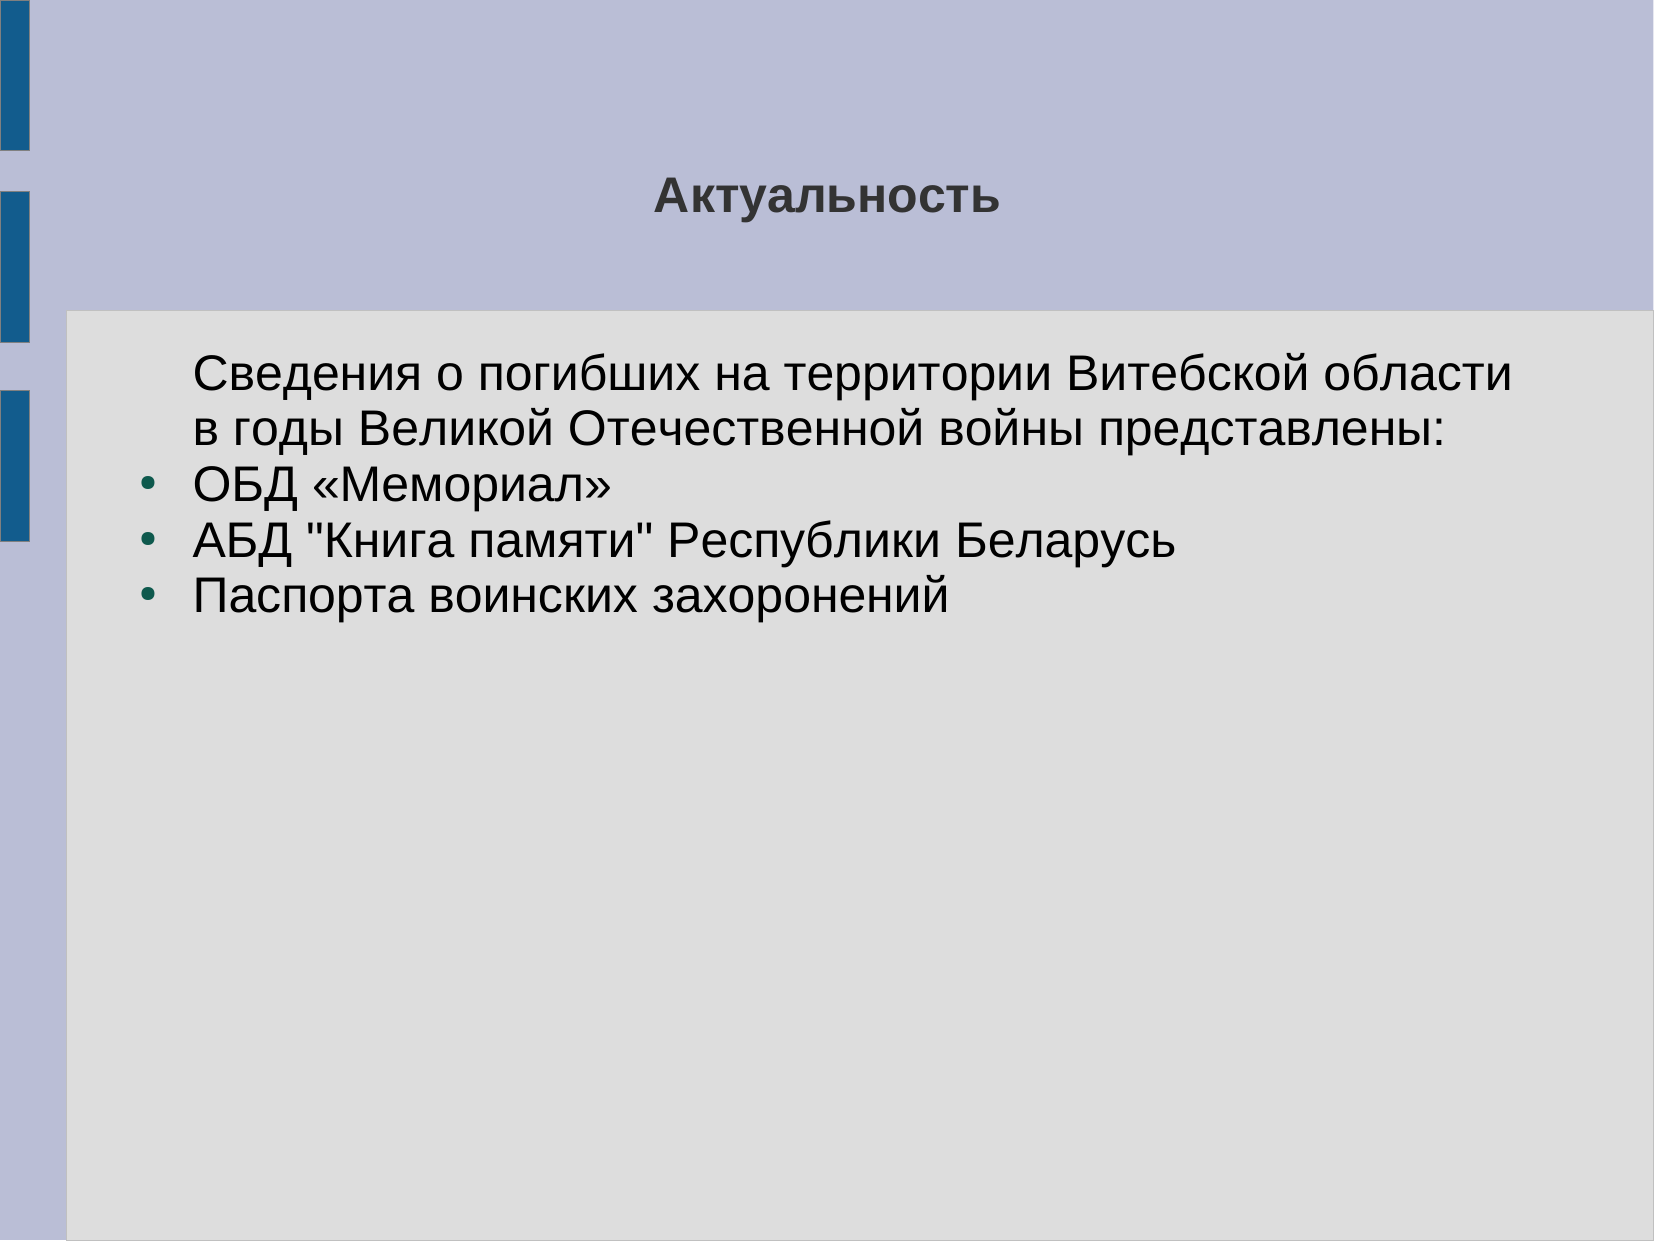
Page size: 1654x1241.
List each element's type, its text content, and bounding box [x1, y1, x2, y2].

list Сведения о погибших на территории Витебской области в годы Великой Отечественной войны представлены: ОБД «Мемориал» АБД "Книга памяти" Республики Беларусь Паспорта воинских захоронений [121, 344, 1534, 1127]
title Актуальность [121, 91, 1534, 299]
